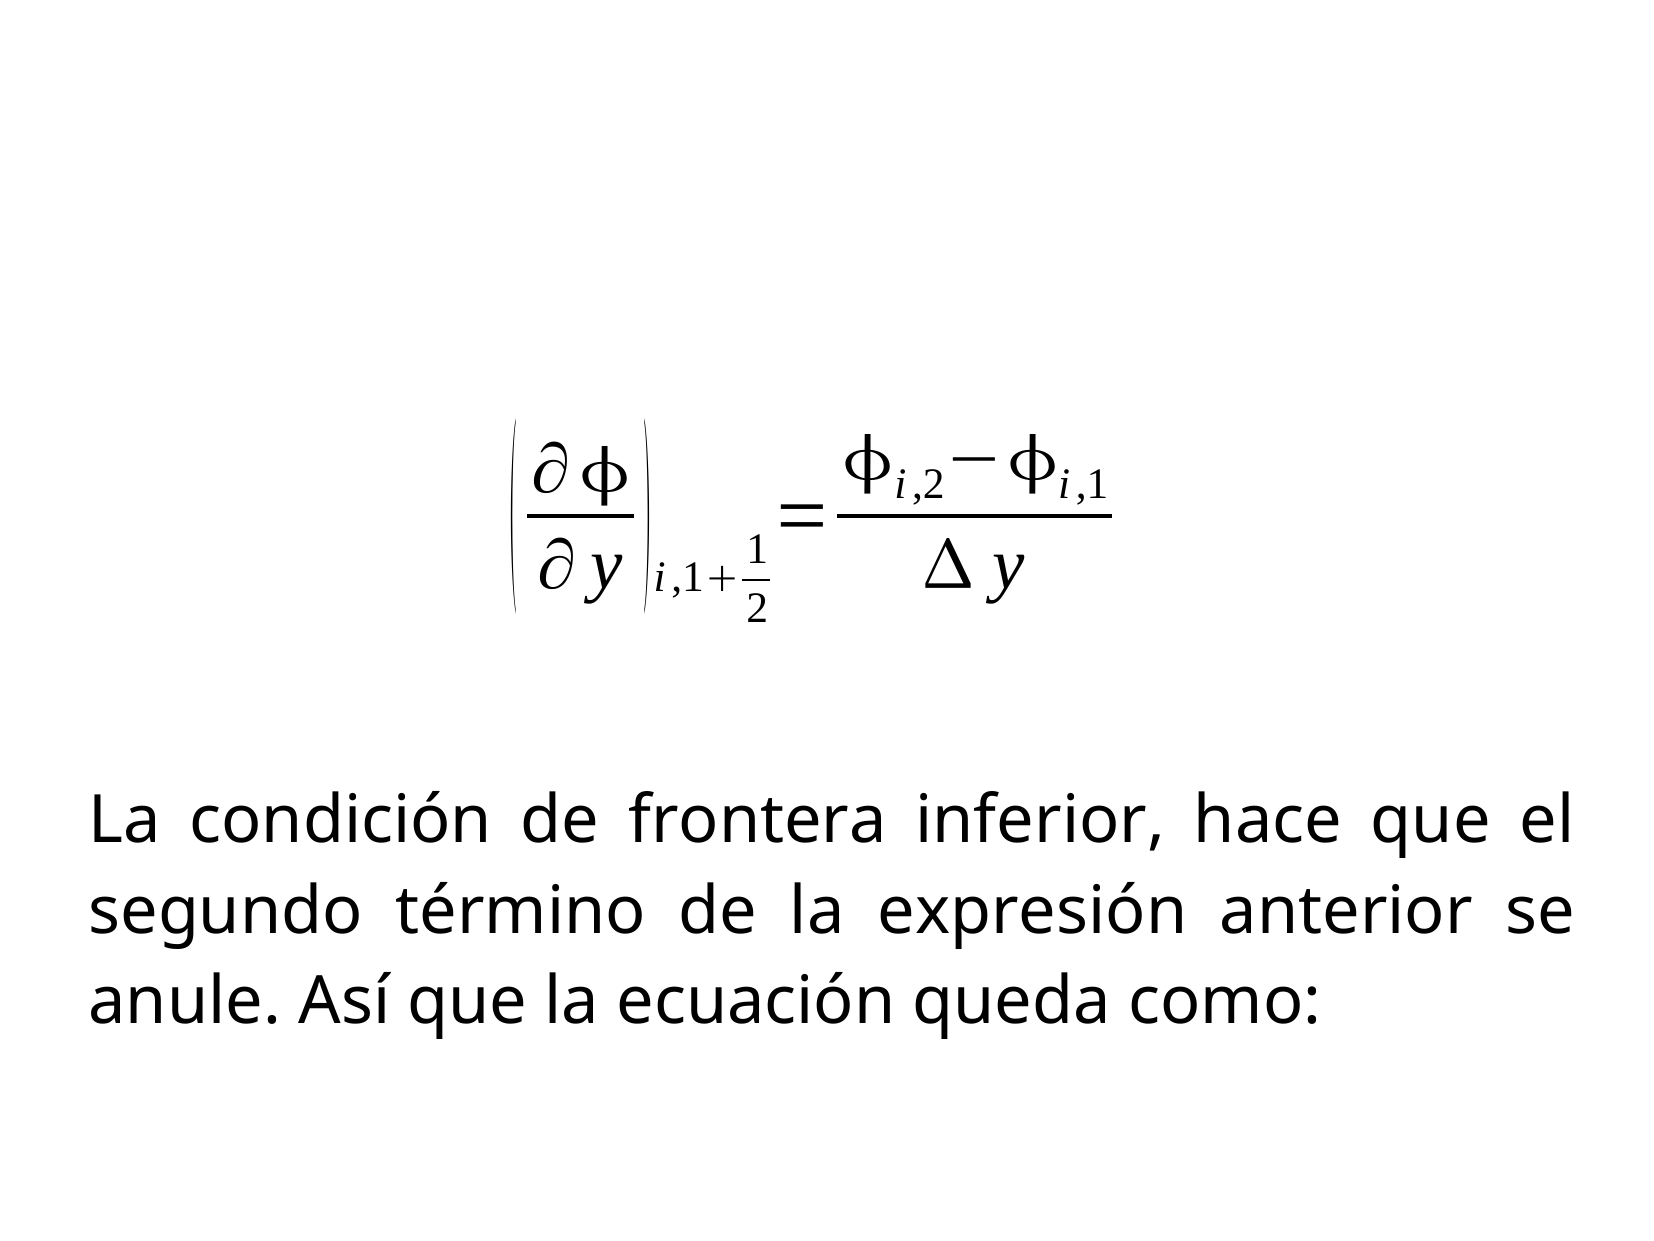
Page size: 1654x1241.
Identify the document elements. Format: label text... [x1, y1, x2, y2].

subtitle La condición de frontera inferior, hace que el segundo término de la expresión anterior se anule. Así que la ecuación queda como: [88, 722, 1577, 1093]
chart [501, 413, 1123, 636]
